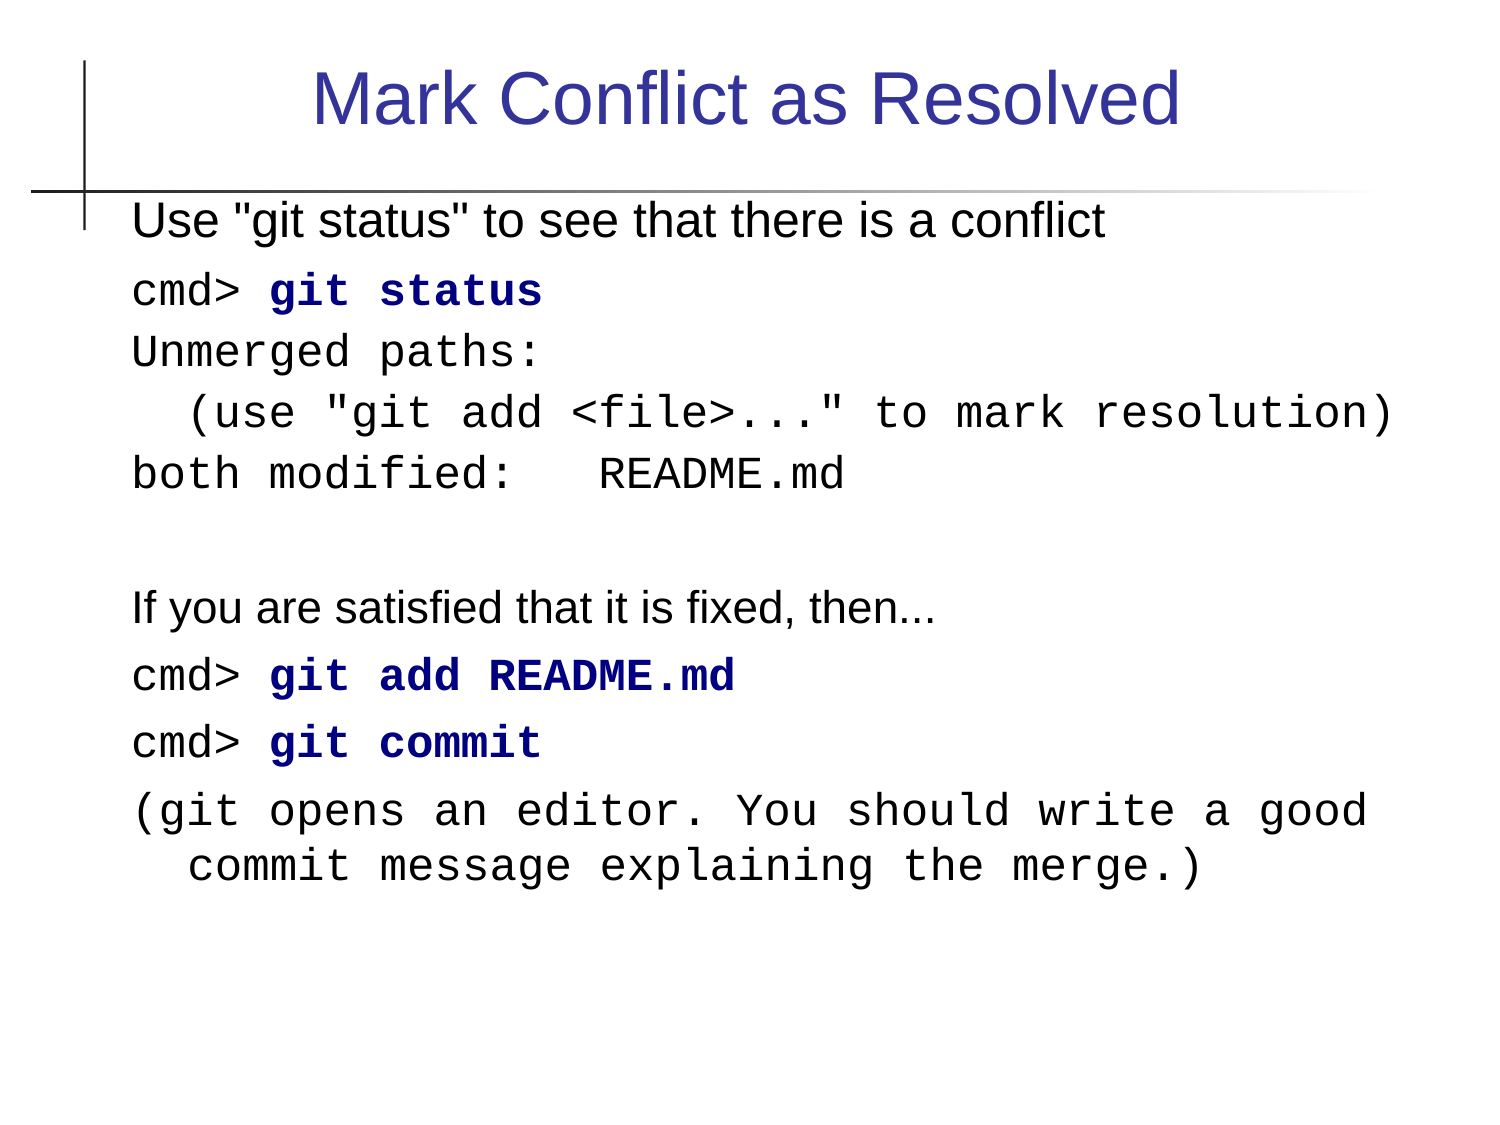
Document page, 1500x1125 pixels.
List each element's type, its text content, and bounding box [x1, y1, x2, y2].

list Use "git status" to see that there is a conflict cmd> git status Unmerged paths: (use "git add <file>..." to mark resolution) both modified: README.md If you are satisfied that it is fixed, then... cmd> git add README.md cmd> git commit (git opens an editor. You should write a good commit message explaining the merge.) [116, 179, 1456, 1051]
title Mark Conflict as Resolved [100, 41, 1394, 148]
